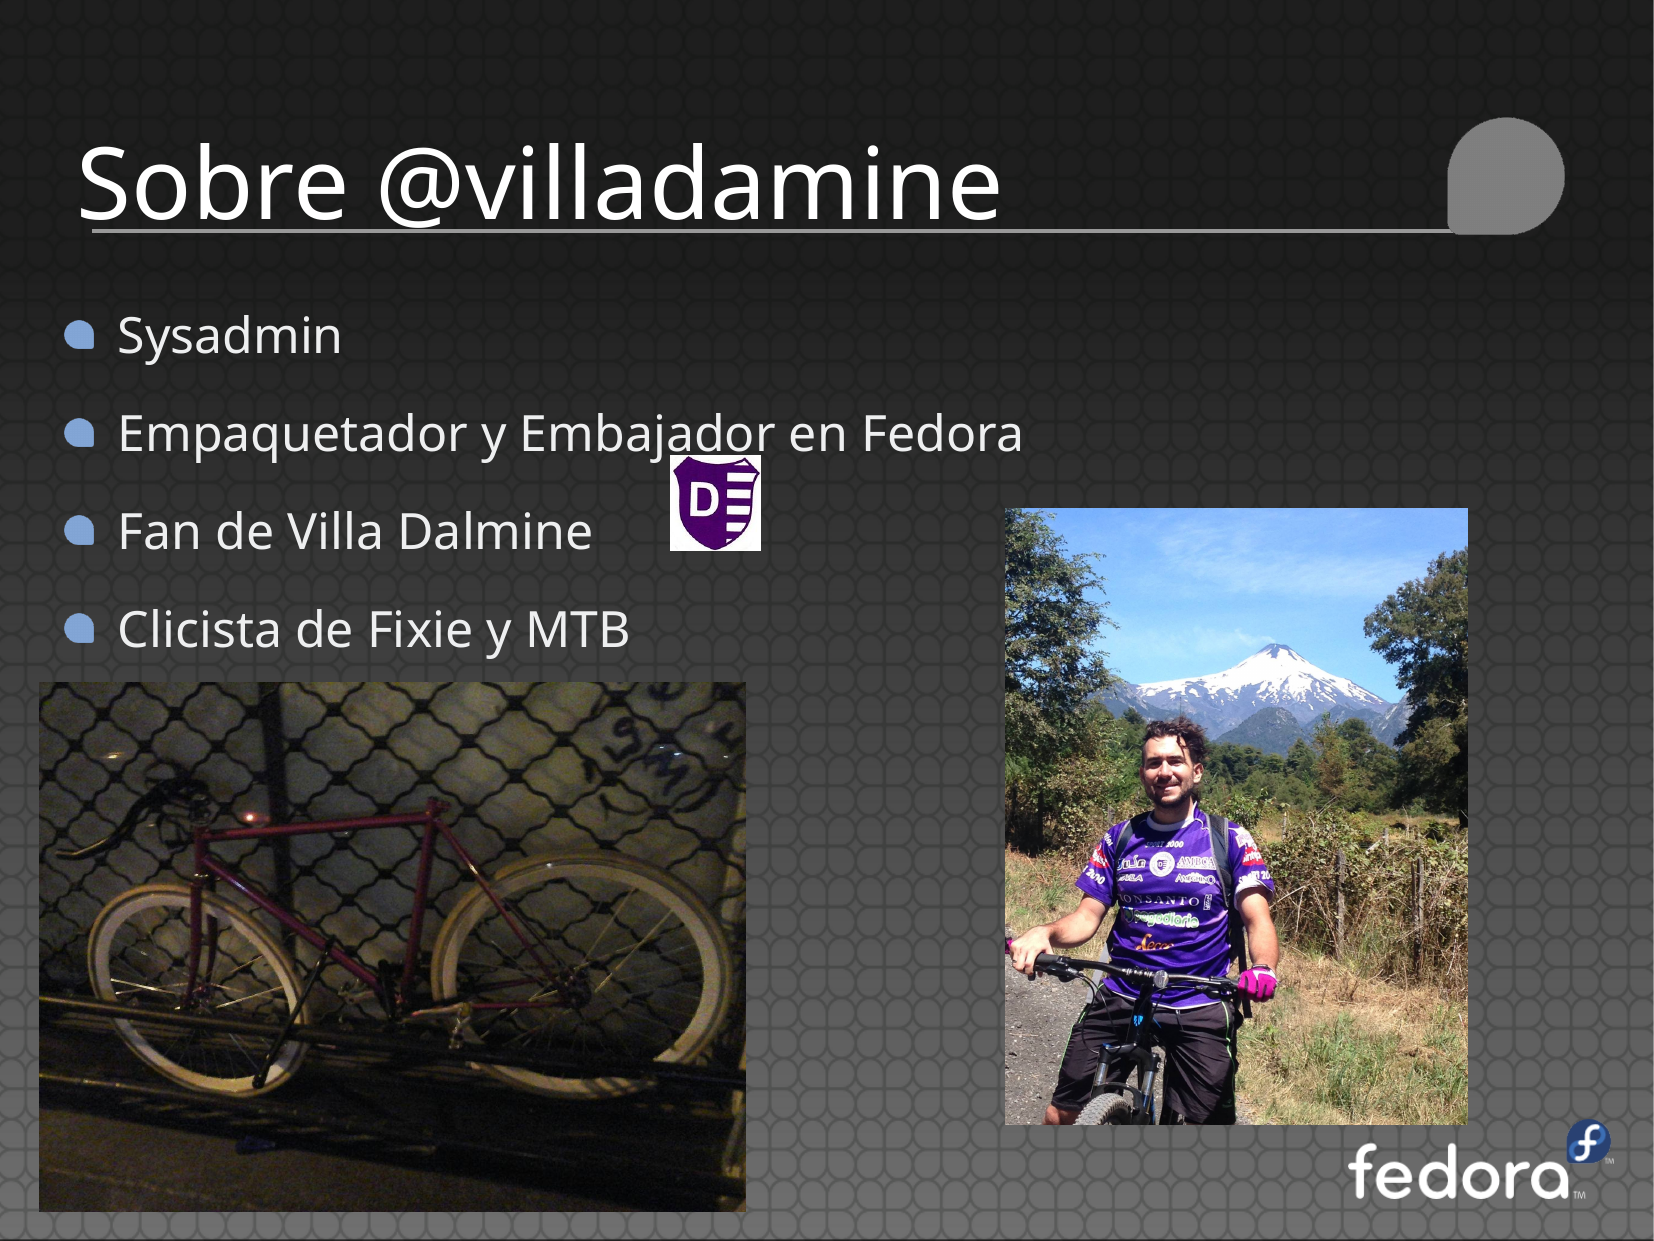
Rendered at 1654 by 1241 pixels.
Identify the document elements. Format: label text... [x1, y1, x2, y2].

title Sobre @villadamine [76, 112, 1566, 249]
picture [0, 0, 1654, 1241]
list Sysadmin Empaquetador y Embajador en Fedora Fan de Villa Dalmine Clicista de Fixie y MTB [46, 300, 1536, 1105]
